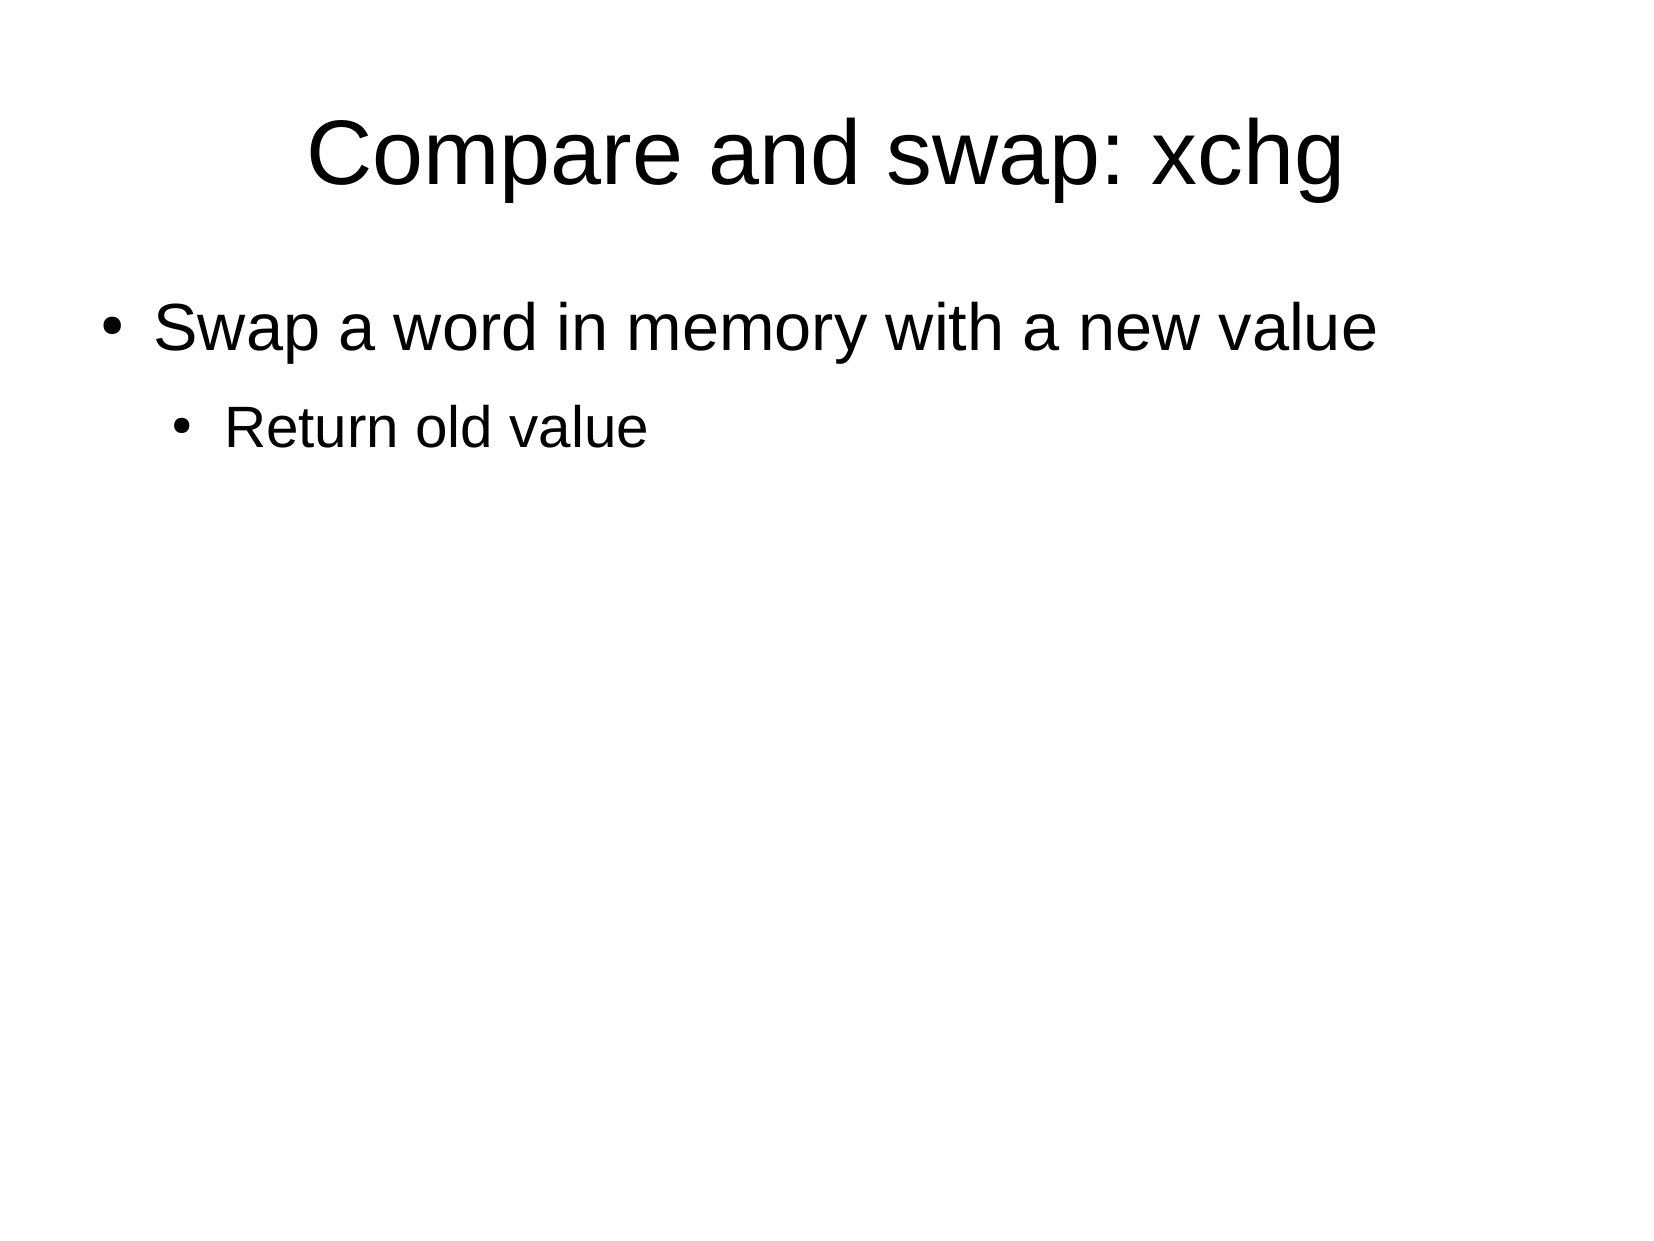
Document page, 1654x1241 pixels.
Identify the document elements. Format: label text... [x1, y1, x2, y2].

title Compare and swap: xchg [82, 49, 1571, 257]
list Swap a word in memory with a new value Return old value [82, 290, 1571, 1010]
